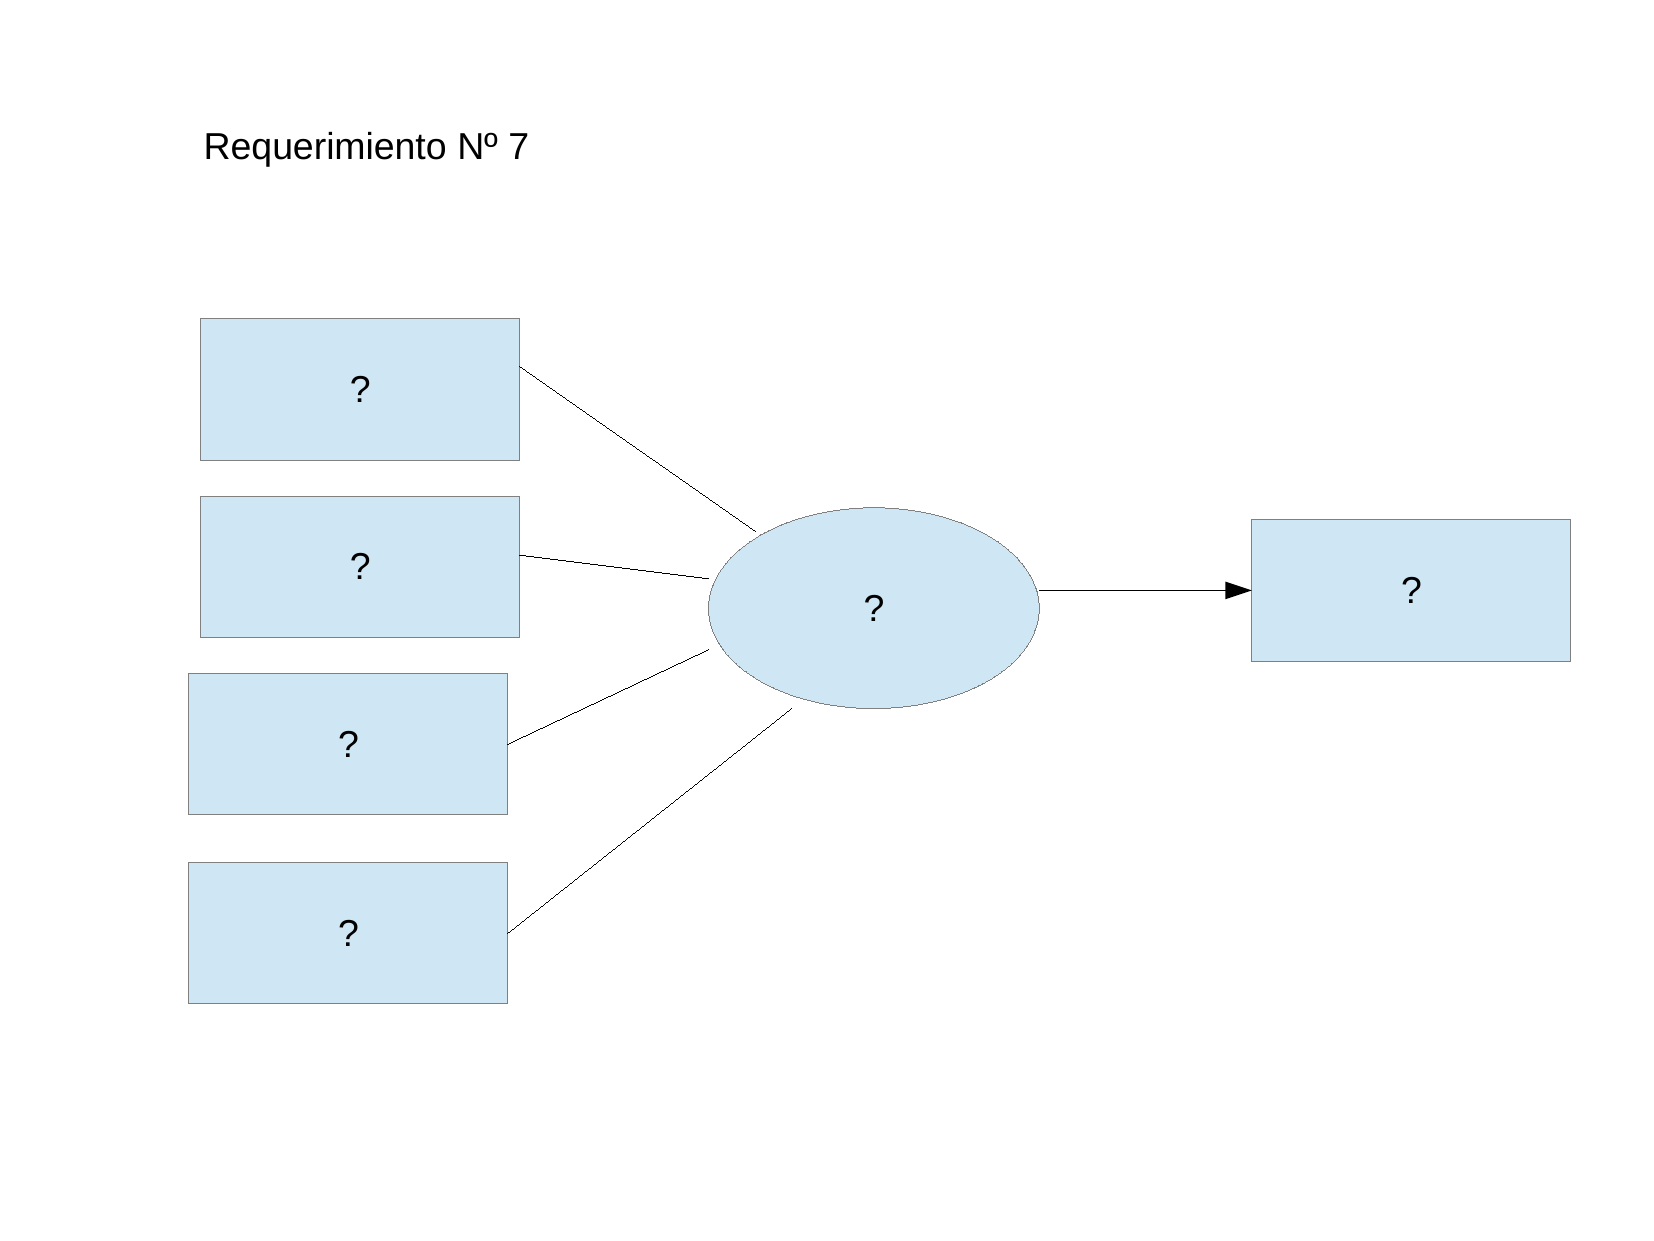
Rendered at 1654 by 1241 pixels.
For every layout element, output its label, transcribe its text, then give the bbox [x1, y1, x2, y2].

text_box ? [188, 862, 508, 1004]
text_box Requerimiento Nº 7 [188, 118, 545, 175]
text_box ? [200, 318, 520, 461]
text_box ? [708, 507, 1040, 709]
text_box ? [188, 673, 508, 815]
text_box ? [1251, 519, 1571, 662]
text_box ? [200, 496, 520, 638]
